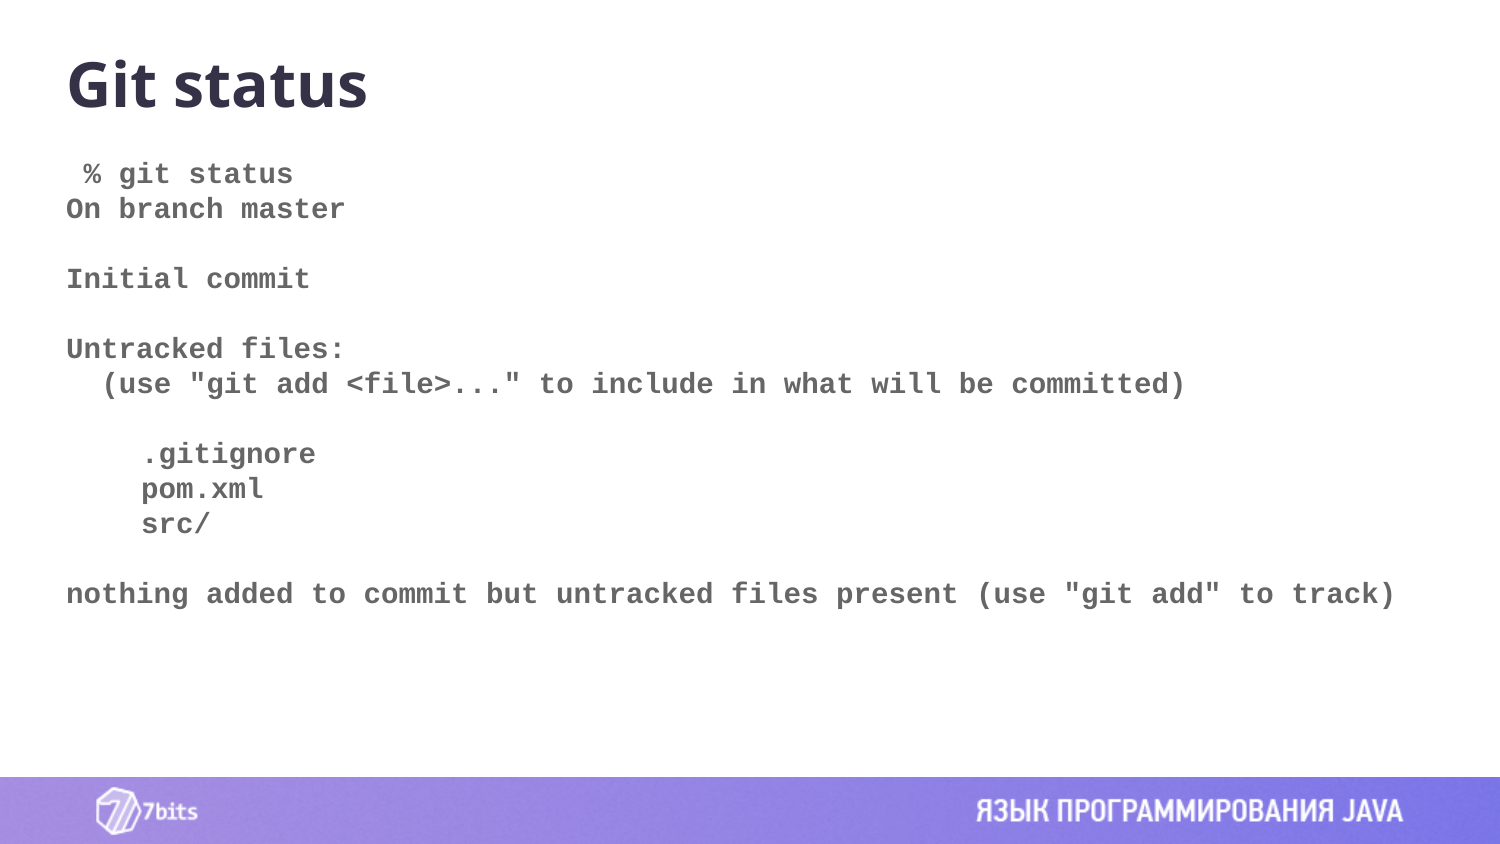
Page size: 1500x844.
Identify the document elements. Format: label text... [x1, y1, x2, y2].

picture [0, 777, 1500, 844]
title Git status [51, 30, 1449, 125]
list % git status On branch master Initial commit Untracked files: (use "git add <file>..." to include in what will be committed) .gitignore pom.xml src/ nothing added to commit but untracked files present (use "git add" to track) [51, 139, 1449, 750]
